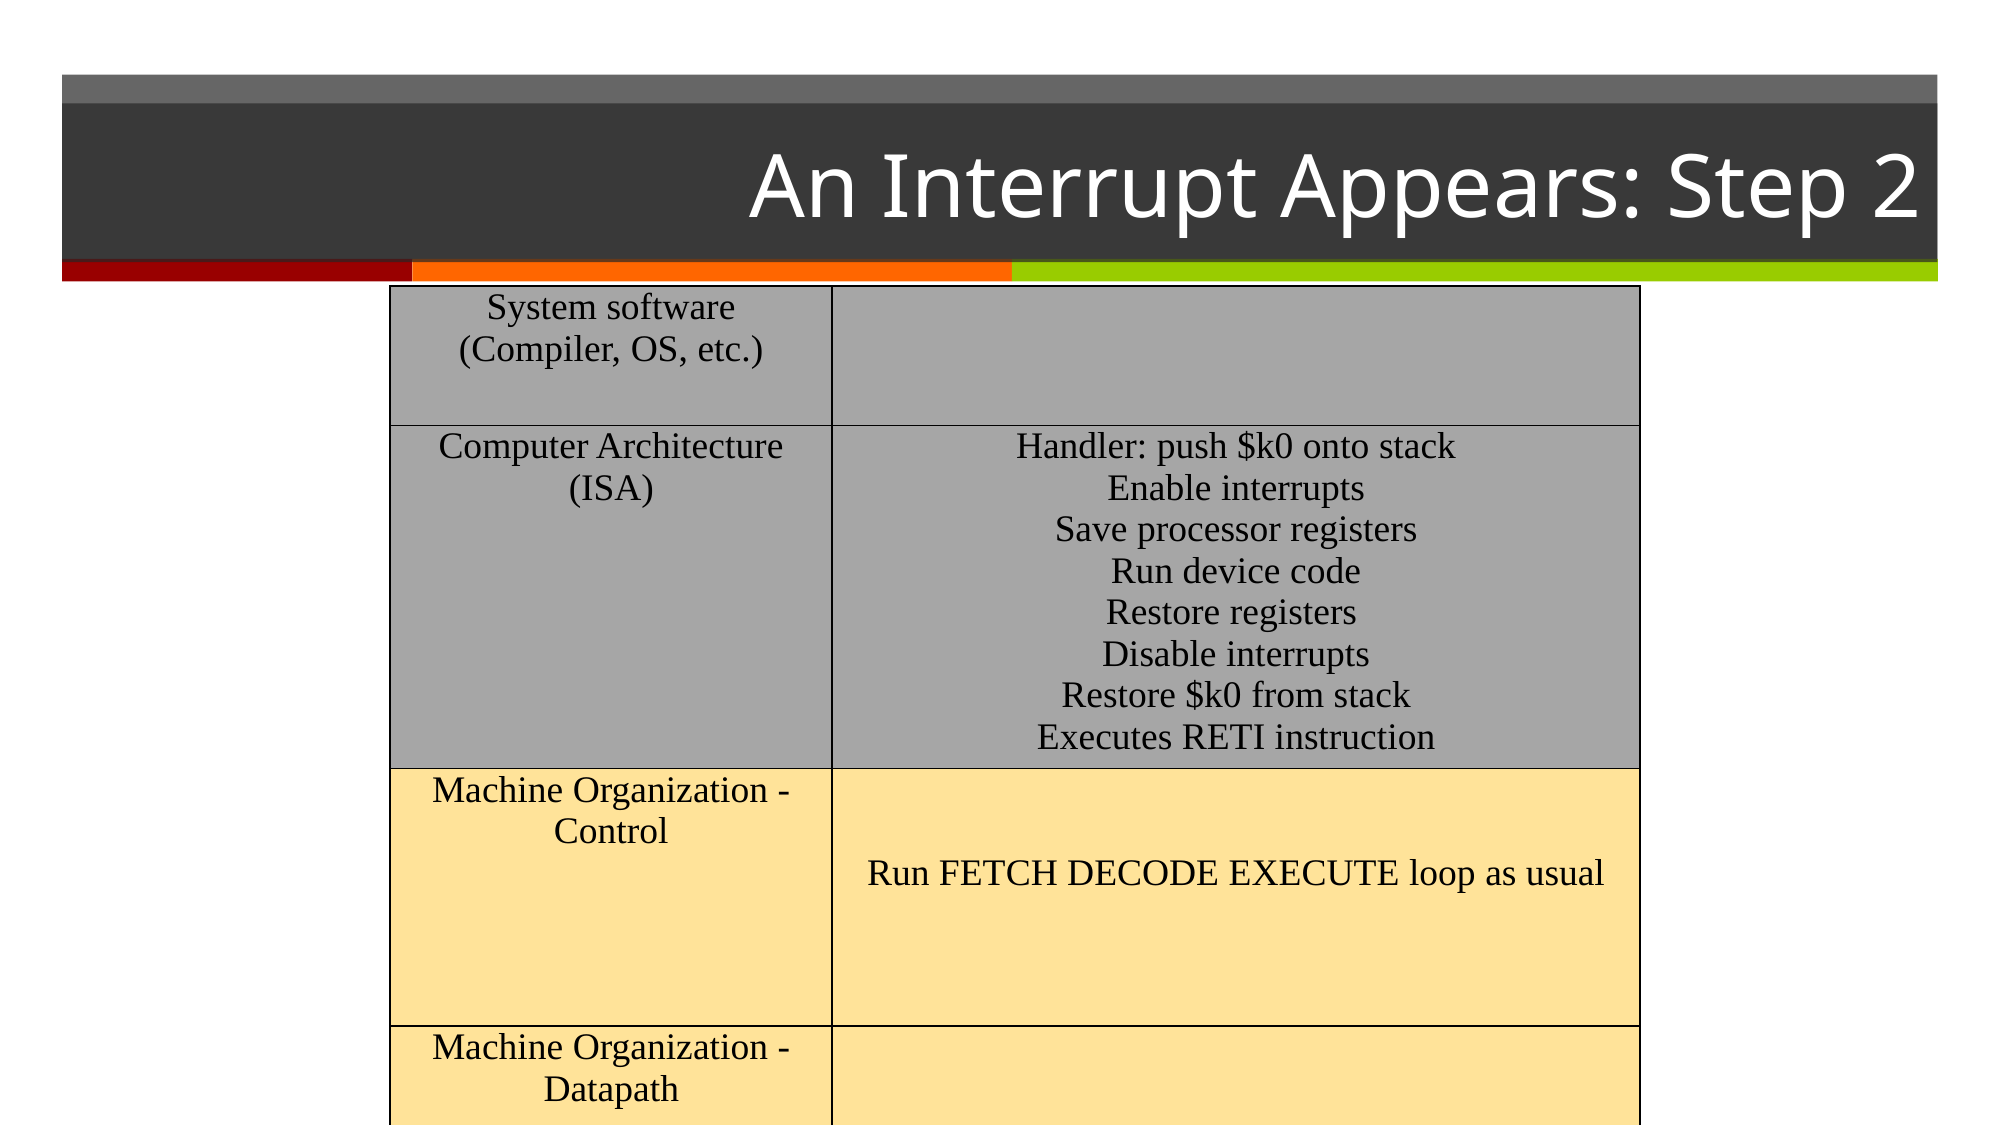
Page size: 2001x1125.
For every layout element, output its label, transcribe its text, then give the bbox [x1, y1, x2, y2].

title An Interrupt Appears: Step 2 [62, 103, 1938, 263]
table_cell Run FETCH DECODE EXECUTE loop as usual [833, 769, 1639, 1025]
table_header System software (Compiler, OS, etc.) [391, 287, 831, 425]
table_cell Machine Organization - Control [391, 769, 831, 1025]
table_cell Computer Architecture (ISA) [391, 426, 831, 768]
table_cell Handler: push $k0 onto stack Enable interrupts Save processor registers Run device code Restore registers Disable interrupts Restore $k0 from stack Executes RETI instruction [833, 426, 1639, 768]
table_cell [833, 1027, 1639, 1125]
table_header [833, 287, 1639, 425]
table_cell Machine Organization - Datapath [391, 1027, 831, 1125]
